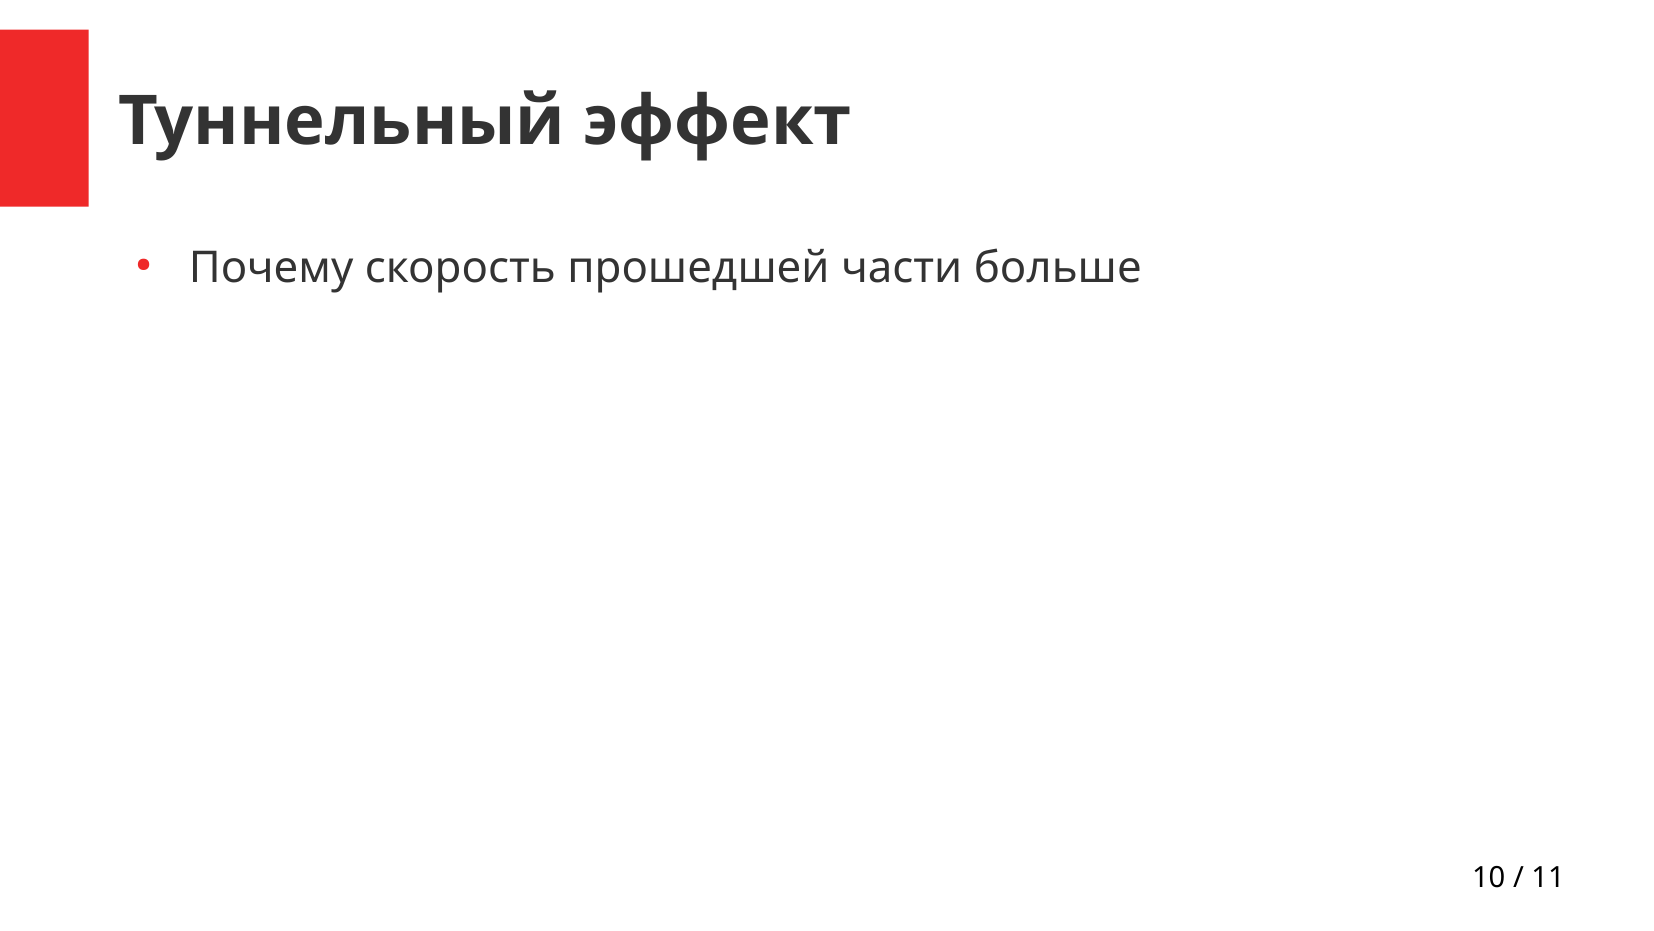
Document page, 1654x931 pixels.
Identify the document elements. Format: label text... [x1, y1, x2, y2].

title Туннельный эффект [118, 29, 1595, 207]
list Почему скорость прошедшей части больше [118, 236, 1595, 798]
